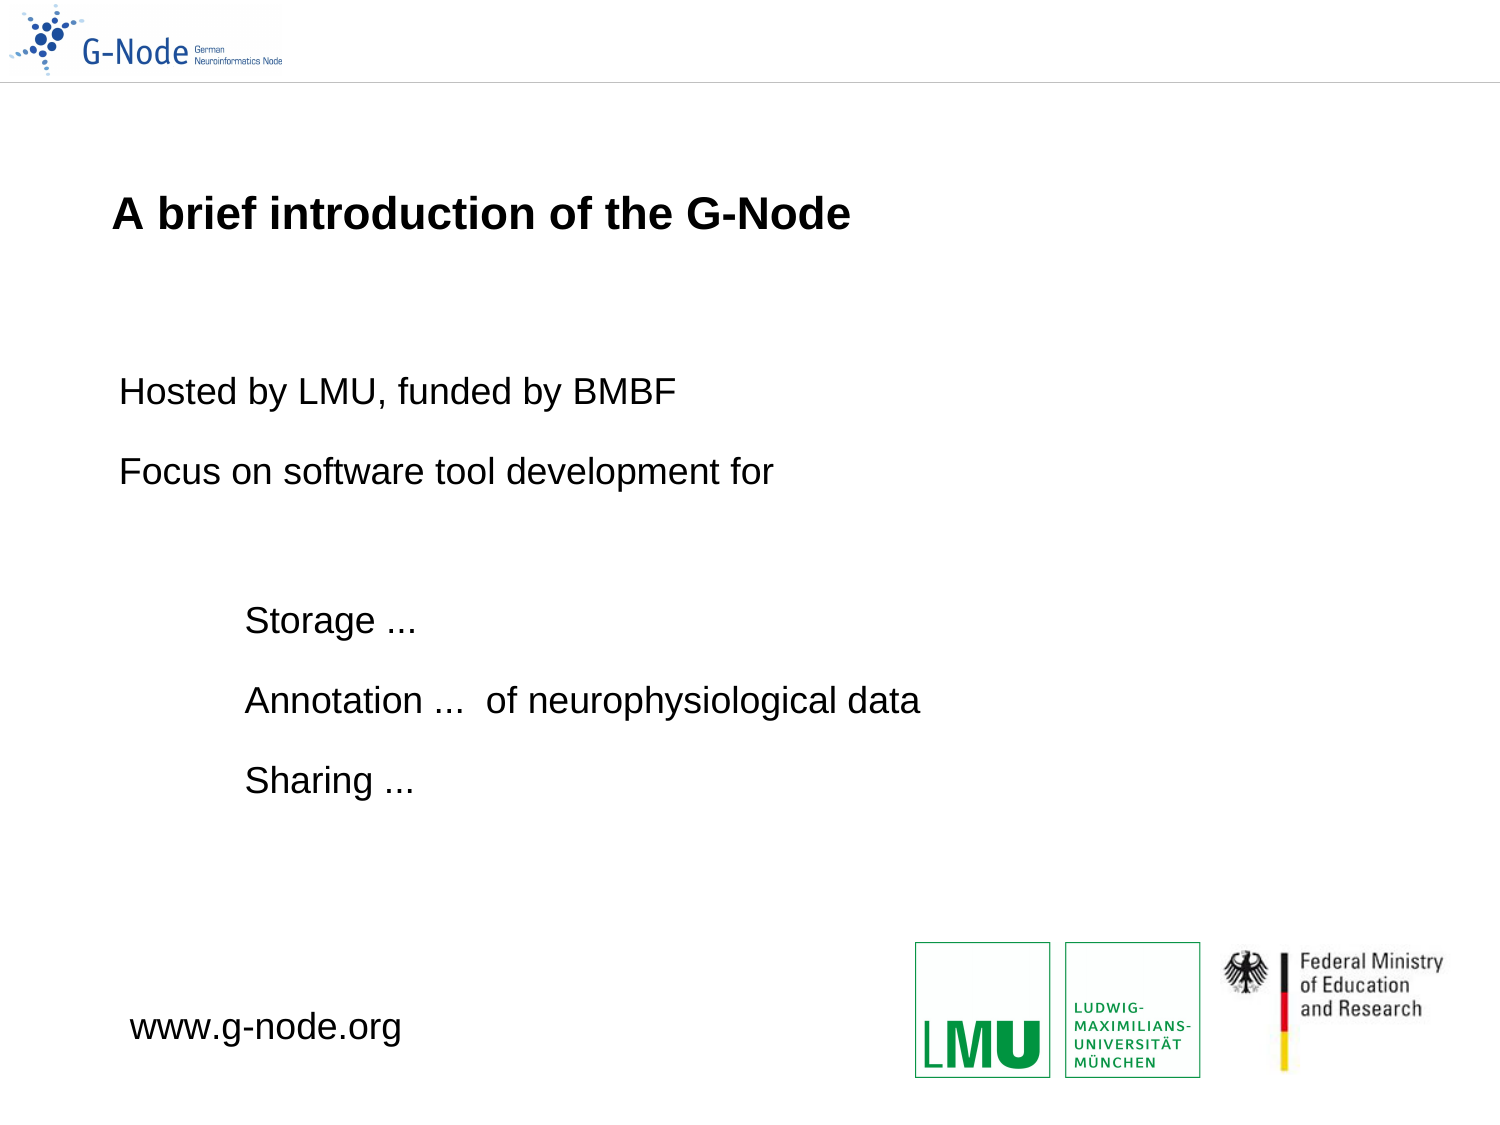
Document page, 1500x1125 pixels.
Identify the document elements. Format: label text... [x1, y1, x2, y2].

picture [1220, 944, 1454, 1076]
text_box A brief introduction of the G-Node [96, 170, 1372, 247]
text_box Storage ... Annotation ... of neurophysiological data Sharing ... [219, 508, 936, 809]
picture [915, 942, 1201, 1078]
text_box www.g-node.org [115, 959, 418, 1055]
text_box Hosted by LMU, funded by BMBF Focus on software tool development for [104, 324, 840, 741]
picture [9, 4, 282, 76]
